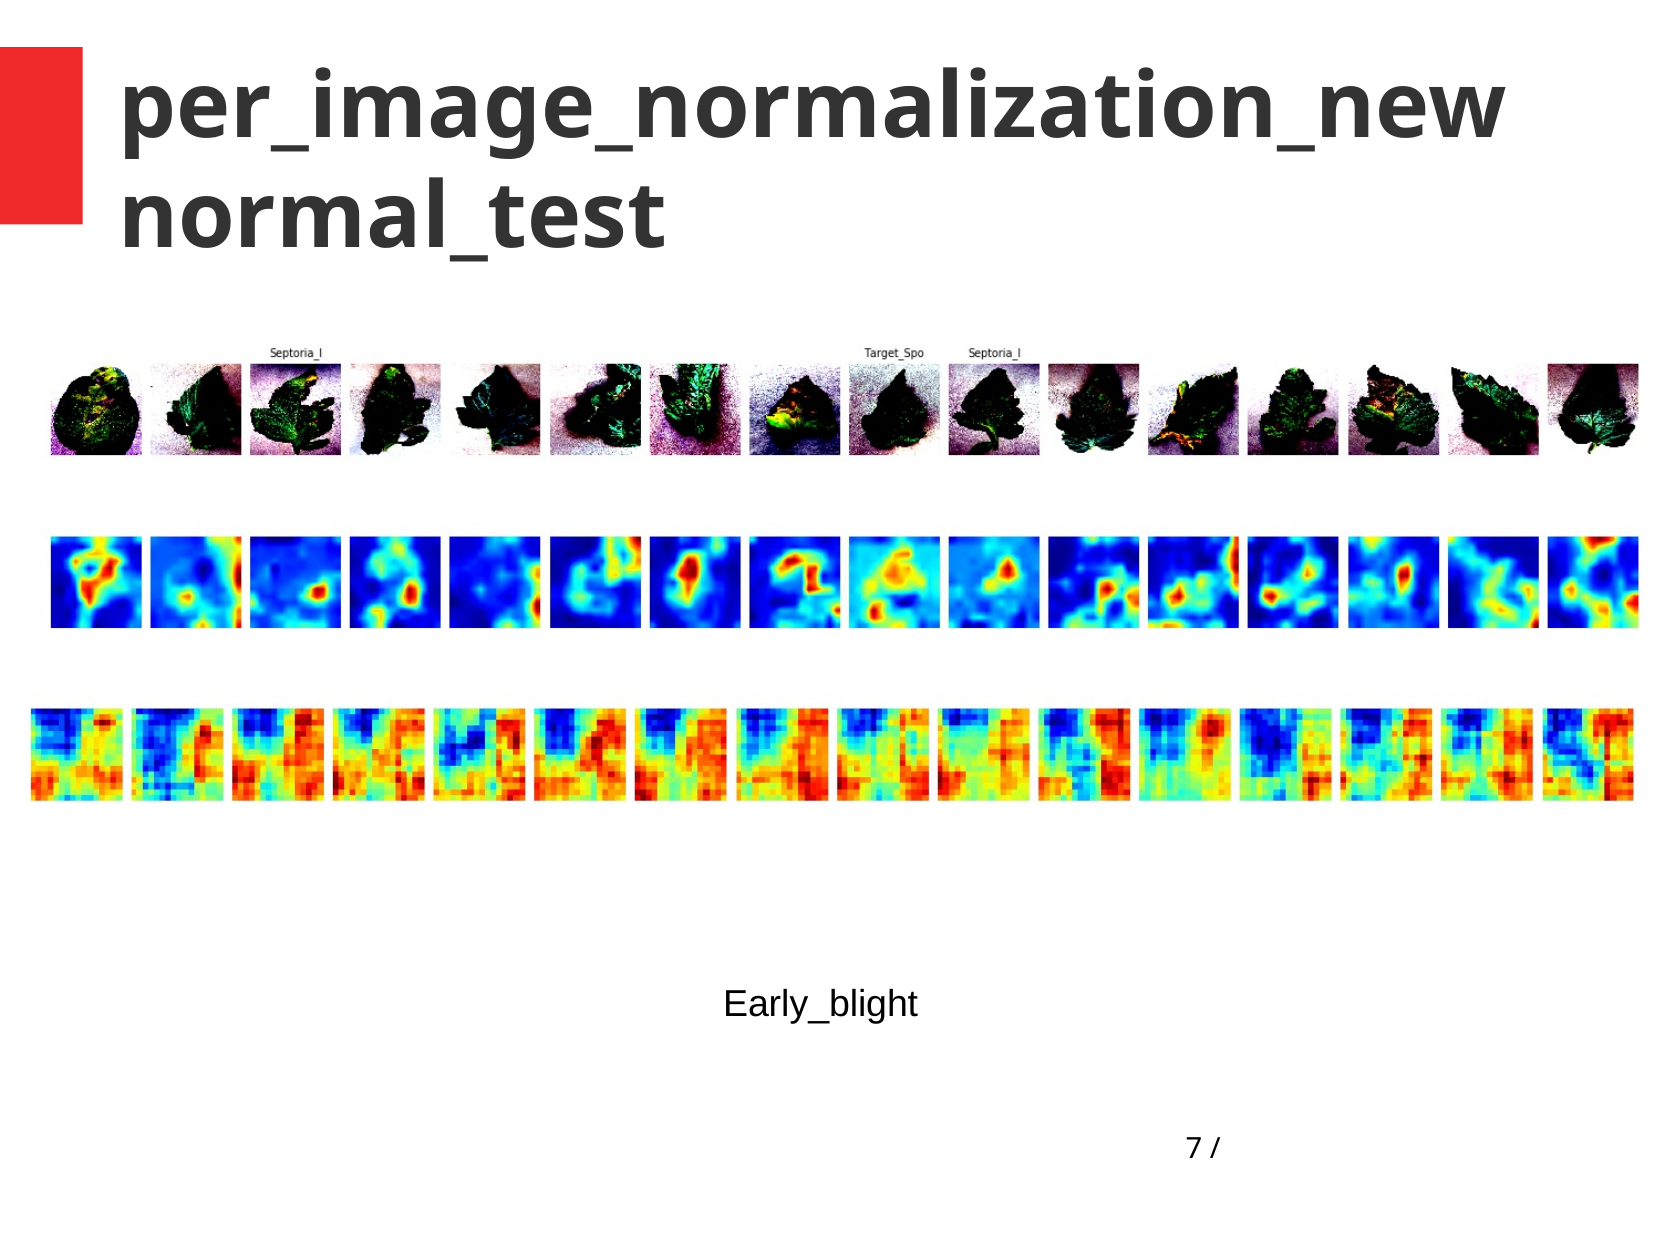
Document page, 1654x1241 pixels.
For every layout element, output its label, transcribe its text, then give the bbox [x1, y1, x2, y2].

title per_image_normalization_new normal_test [118, 45, 1571, 260]
text_box / [1185, 1129, 1571, 1216]
picture [0, 521, 1654, 666]
picture [0, 694, 1648, 839]
text_box Early_blight [708, 975, 934, 1032]
picture [0, 336, 1654, 493]
